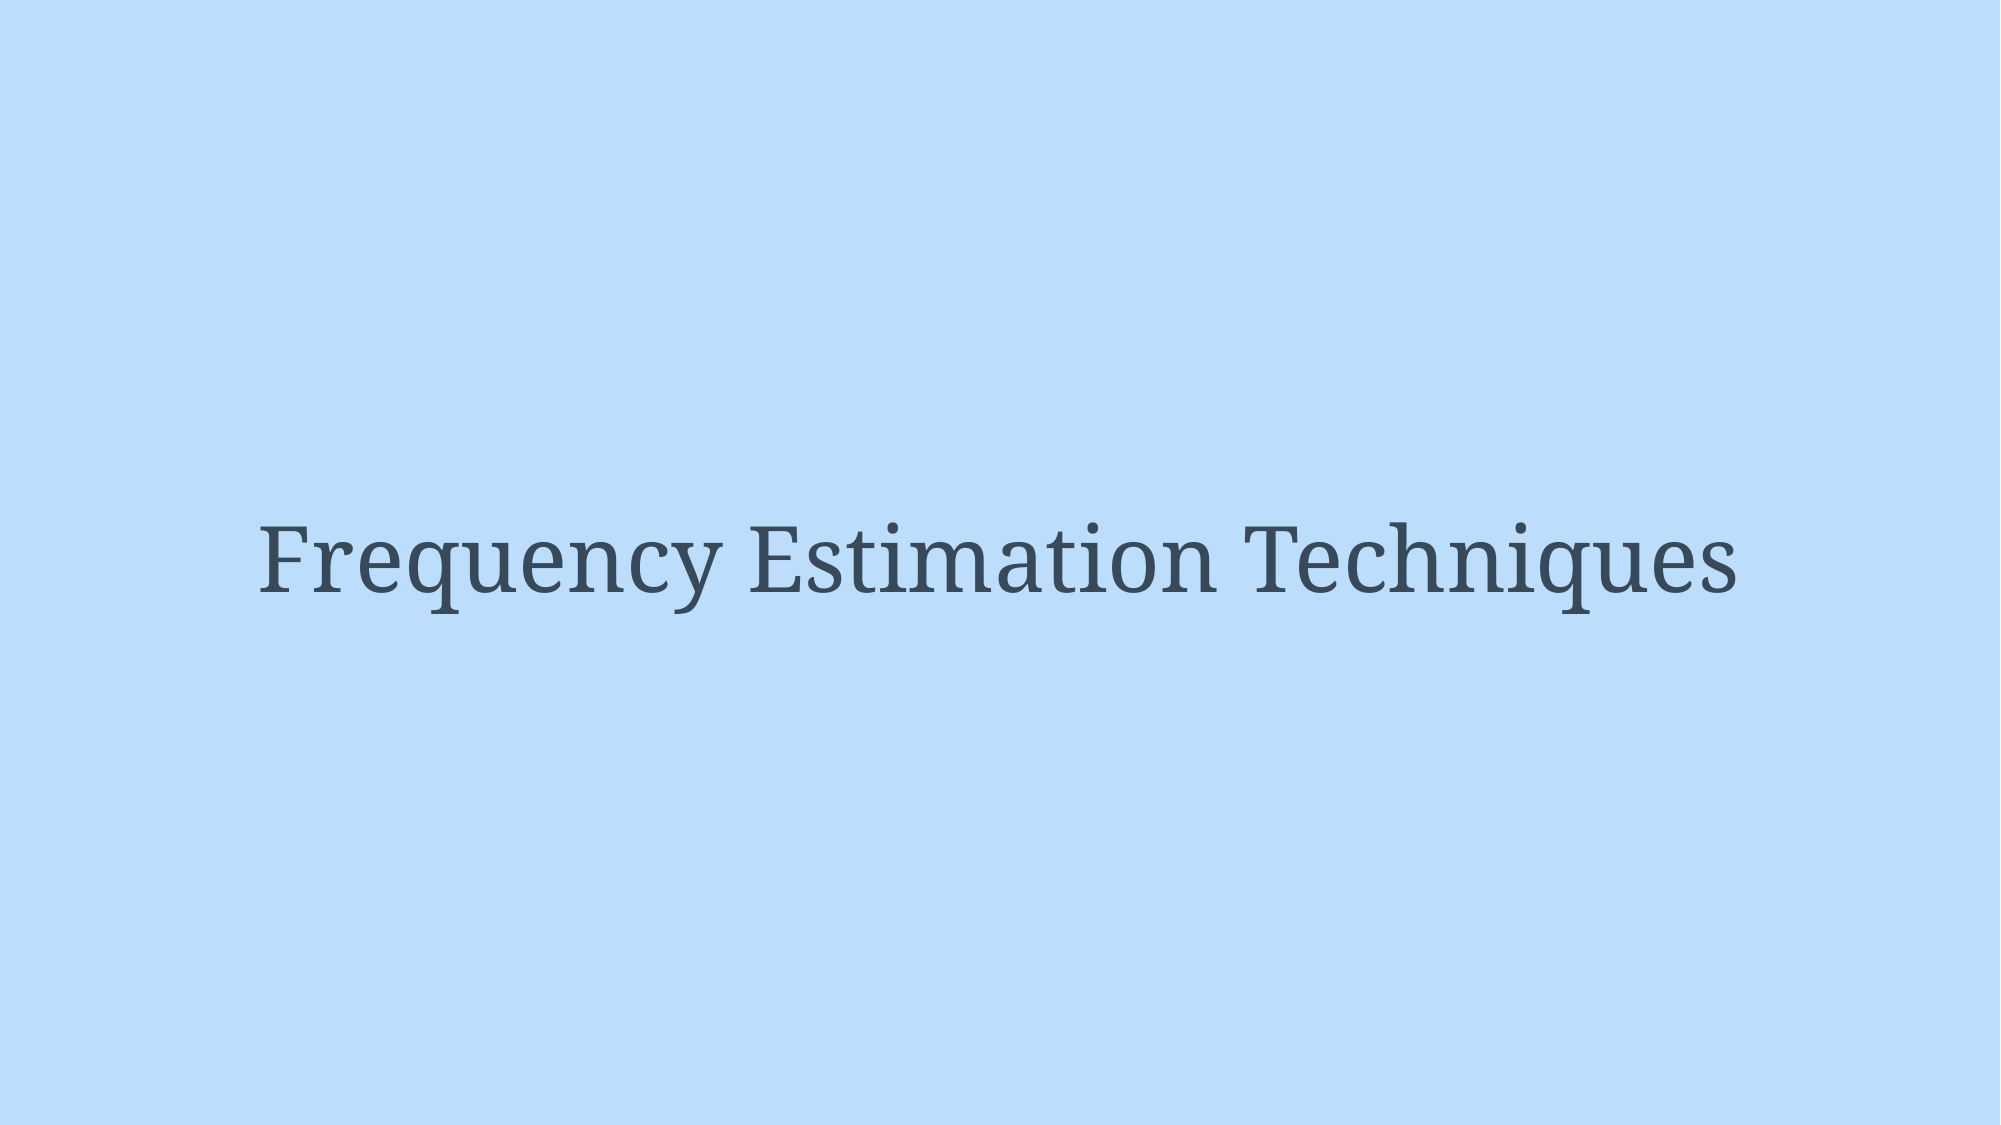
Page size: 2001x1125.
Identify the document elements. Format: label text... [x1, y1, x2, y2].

title Frequency Estimation Techniques [137, 487, 1863, 638]
